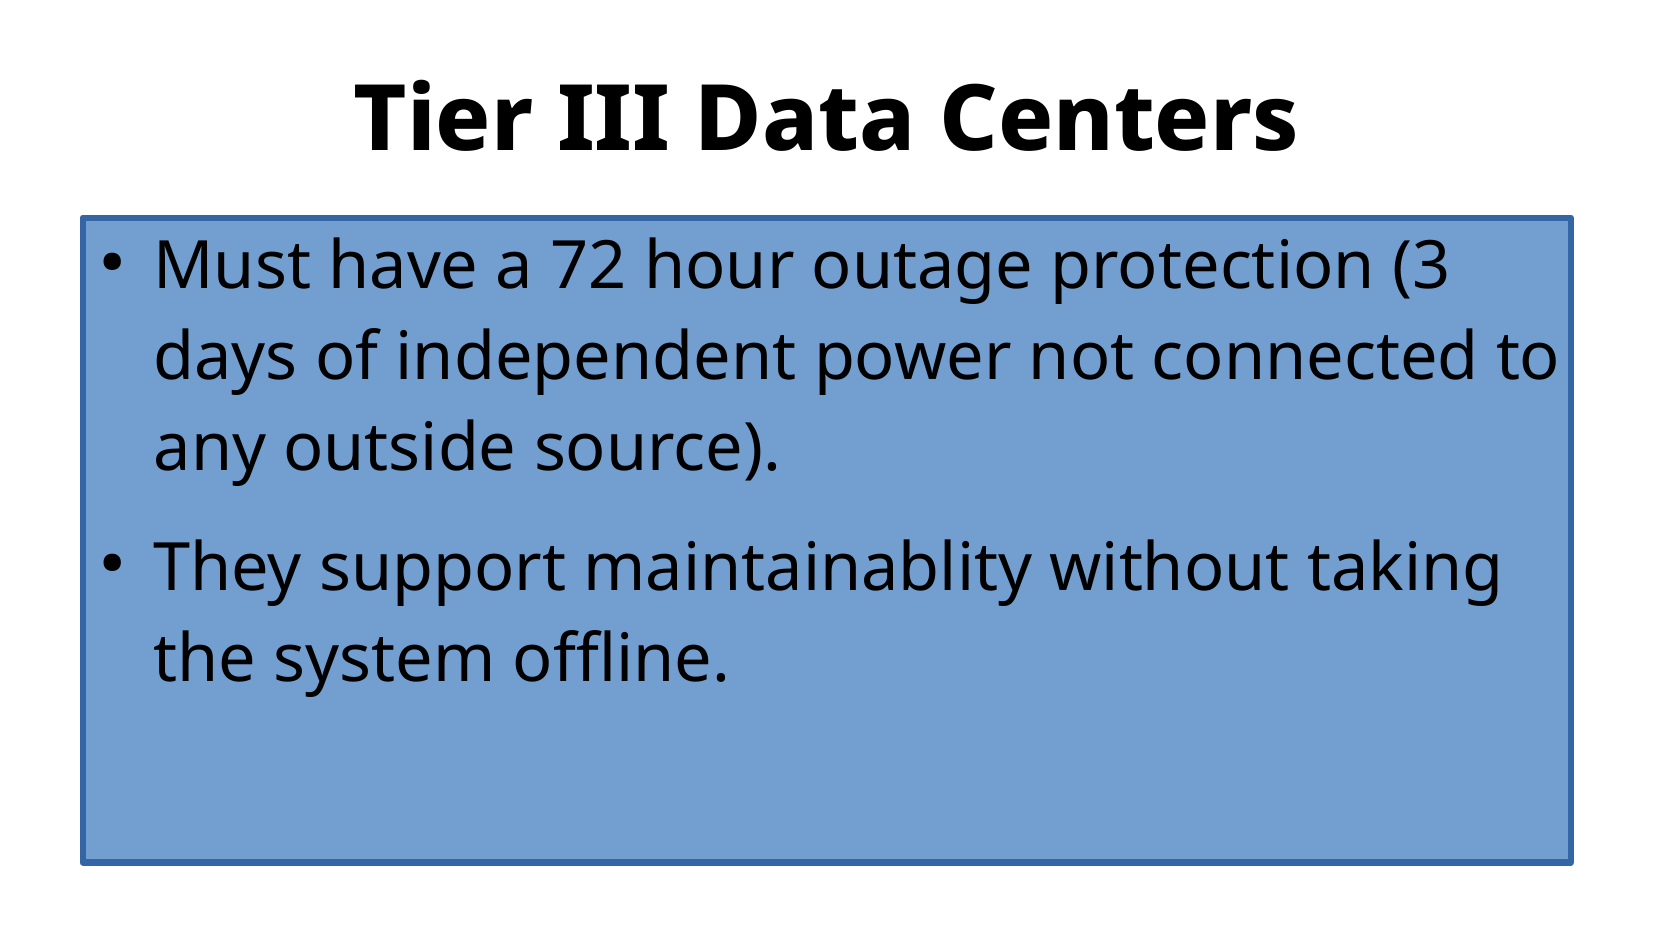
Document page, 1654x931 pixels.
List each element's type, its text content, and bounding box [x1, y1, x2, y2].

list Must have a 72 hour outage protection (3 days of independent power not connected to any outside source). They support maintainablity without taking the system offline. [82, 217, 1571, 863]
title Tier III Data Centers [82, 37, 1571, 193]
